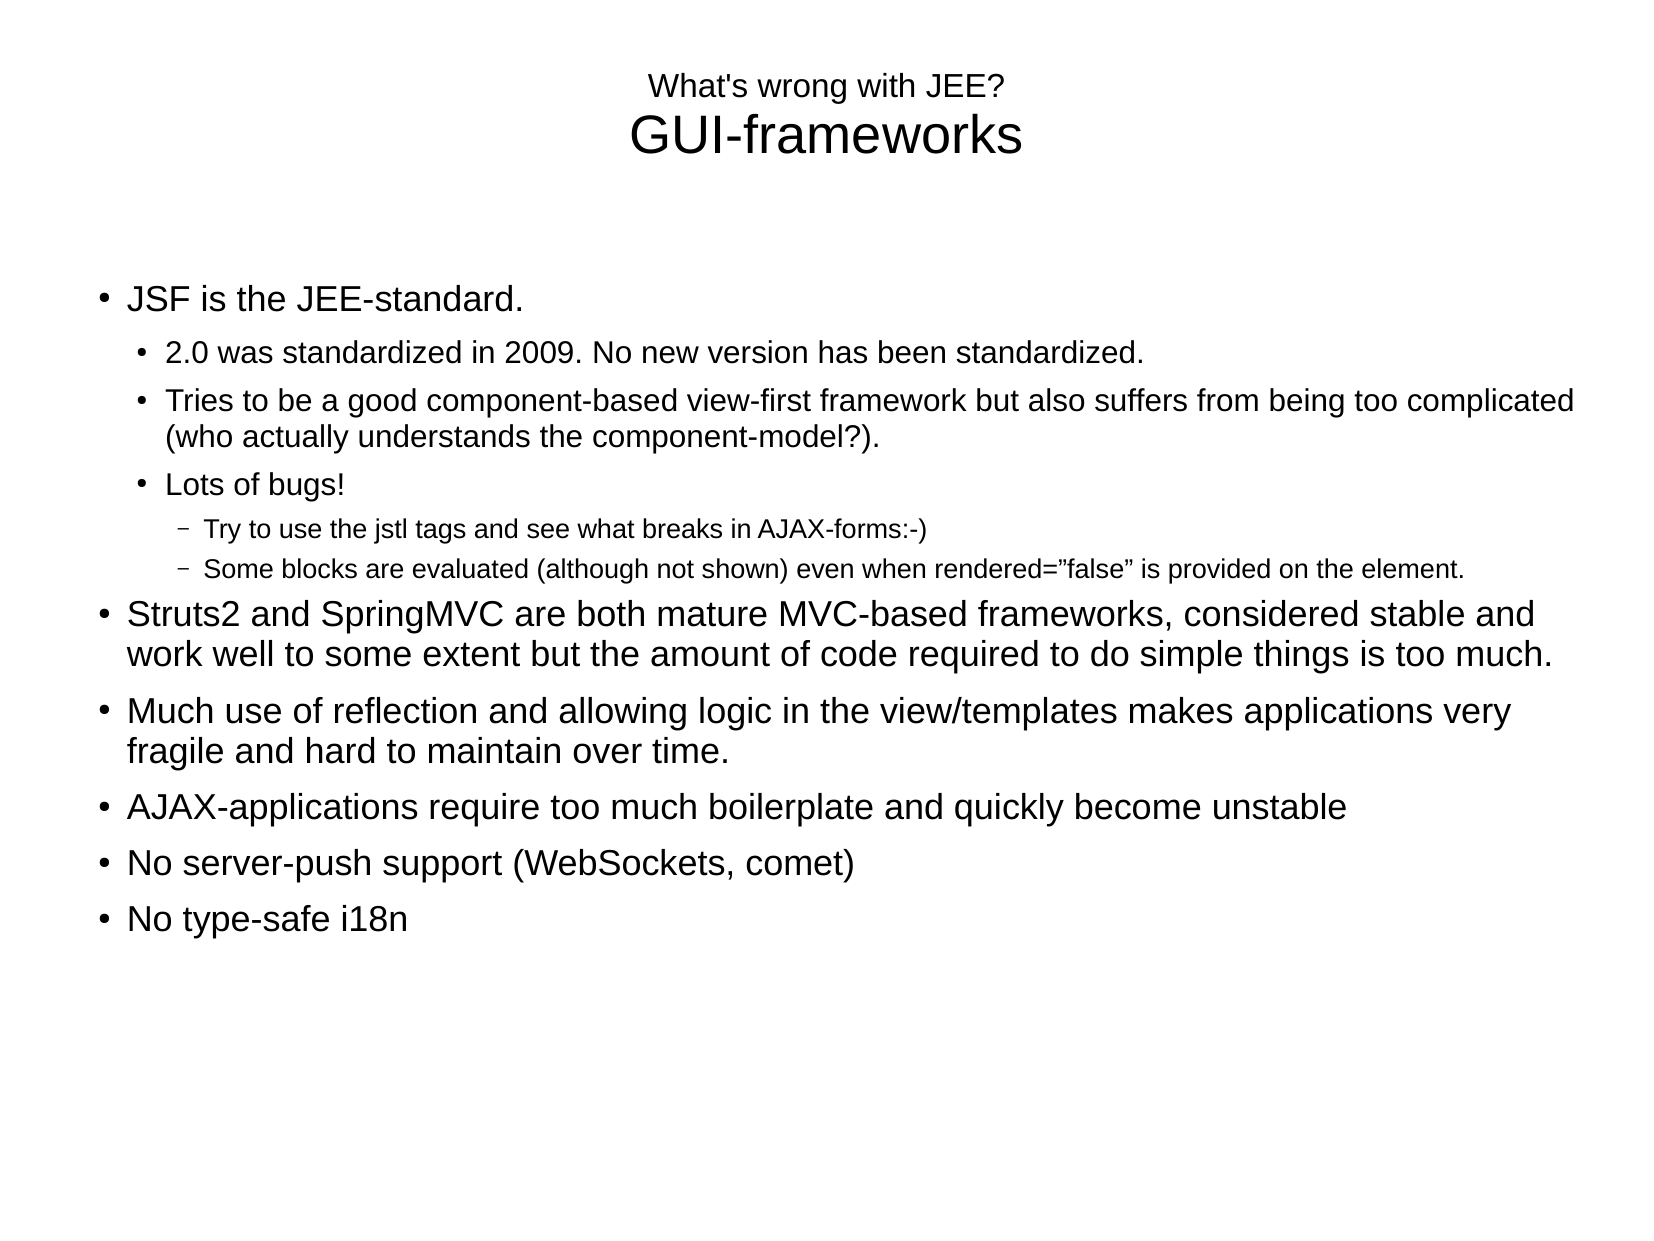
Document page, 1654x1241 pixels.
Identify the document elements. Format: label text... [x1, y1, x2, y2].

list JSF is the JEE-standard. 2.0 was standardized in 2009. No new version has been standardized. Tries to be a good component-based view-first framework but also suffers from being too complicated (who actually understands the component-model?). Lots of bugs! Try to use the jstl tags and see what breaks in AJAX-forms:-) Some blocks are evaluated (although not shown) even when rendered=”false” is provided on the element. Struts2 and SpringMVC are both mature MVC-based frameworks, considered stable and work well to some extent but the amount of code required to do simple things is too much. Much use of reflection and allowing logic in the view/templates makes applications very fragile and hard to maintain over time. AJAX-applications require too much boilerplate and quickly become unstable No server-push support (WebSockets, comet) No type-safe i18n [88, 279, 1577, 975]
title What's wrong with JEE? GUI-frameworks [82, 47, 1571, 186]
